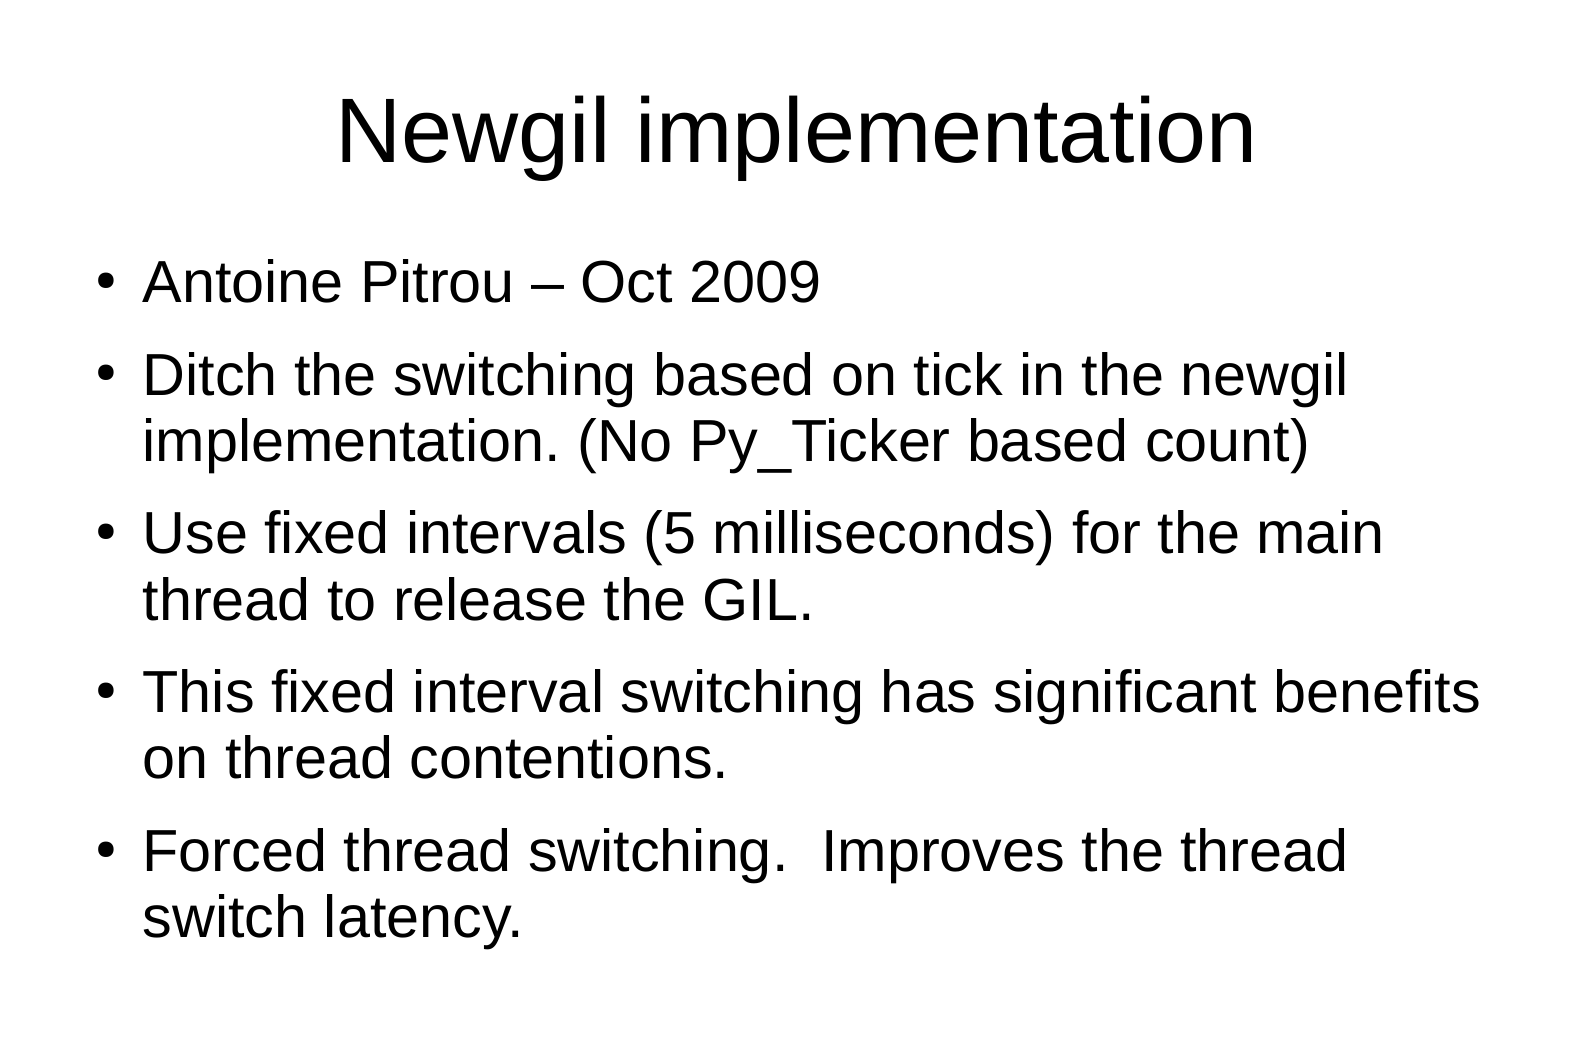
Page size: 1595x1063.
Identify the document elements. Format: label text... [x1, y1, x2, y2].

list Antoine Pitrou – Oct 2009 Ditch the switching based on tick in the newgil implementation. (No Py_Ticker based count) Use fixed intervals (5 milliseconds) for the main thread to release the GIL. This fixed interval switching has significant benefits on thread contentions. Forced thread switching. Improves the thread switch latency. [79, 248, 1515, 951]
title Newgil implementation [79, 49, 1515, 213]
